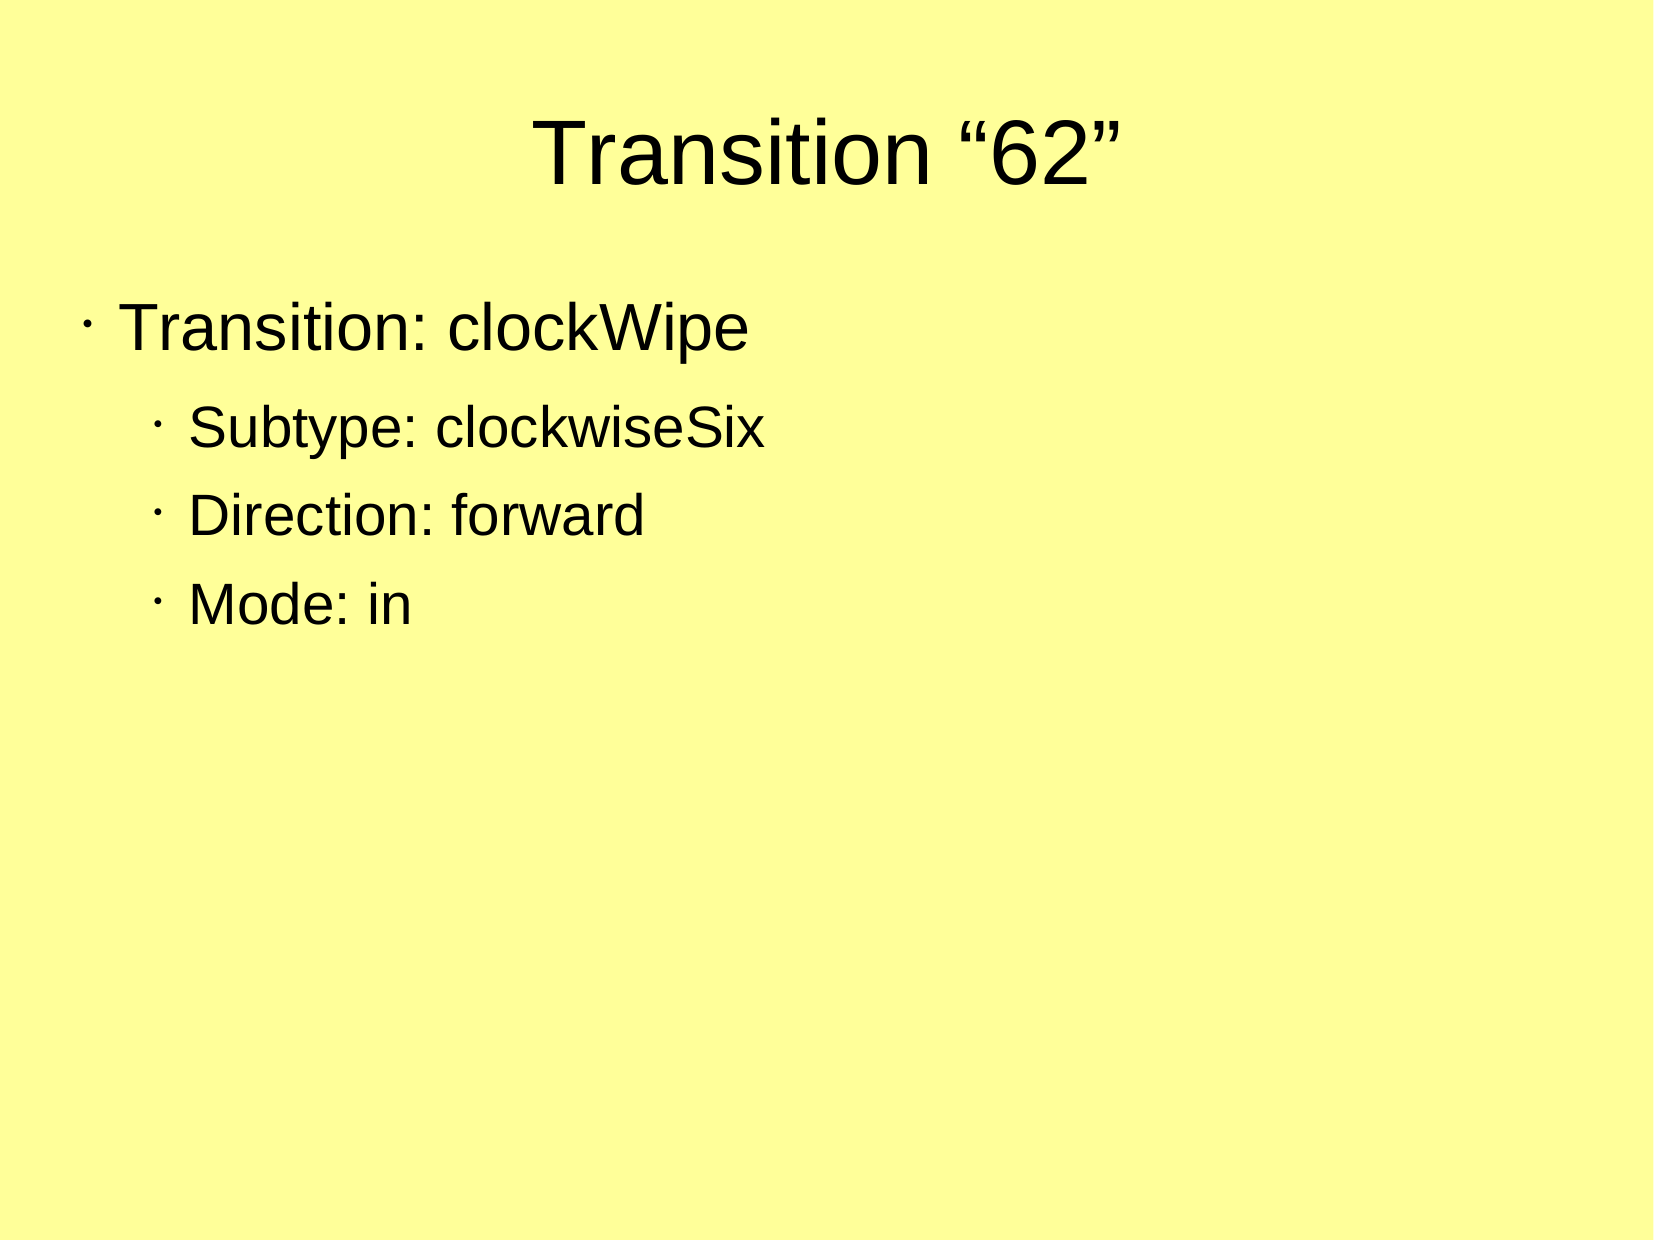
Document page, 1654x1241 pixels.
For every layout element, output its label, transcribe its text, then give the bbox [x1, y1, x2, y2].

title Transition “62” [82, 49, 1571, 257]
list Transition: clockWipe Subtype: clockwiseSix Direction: forward Mode: in [82, 290, 1571, 1080]
